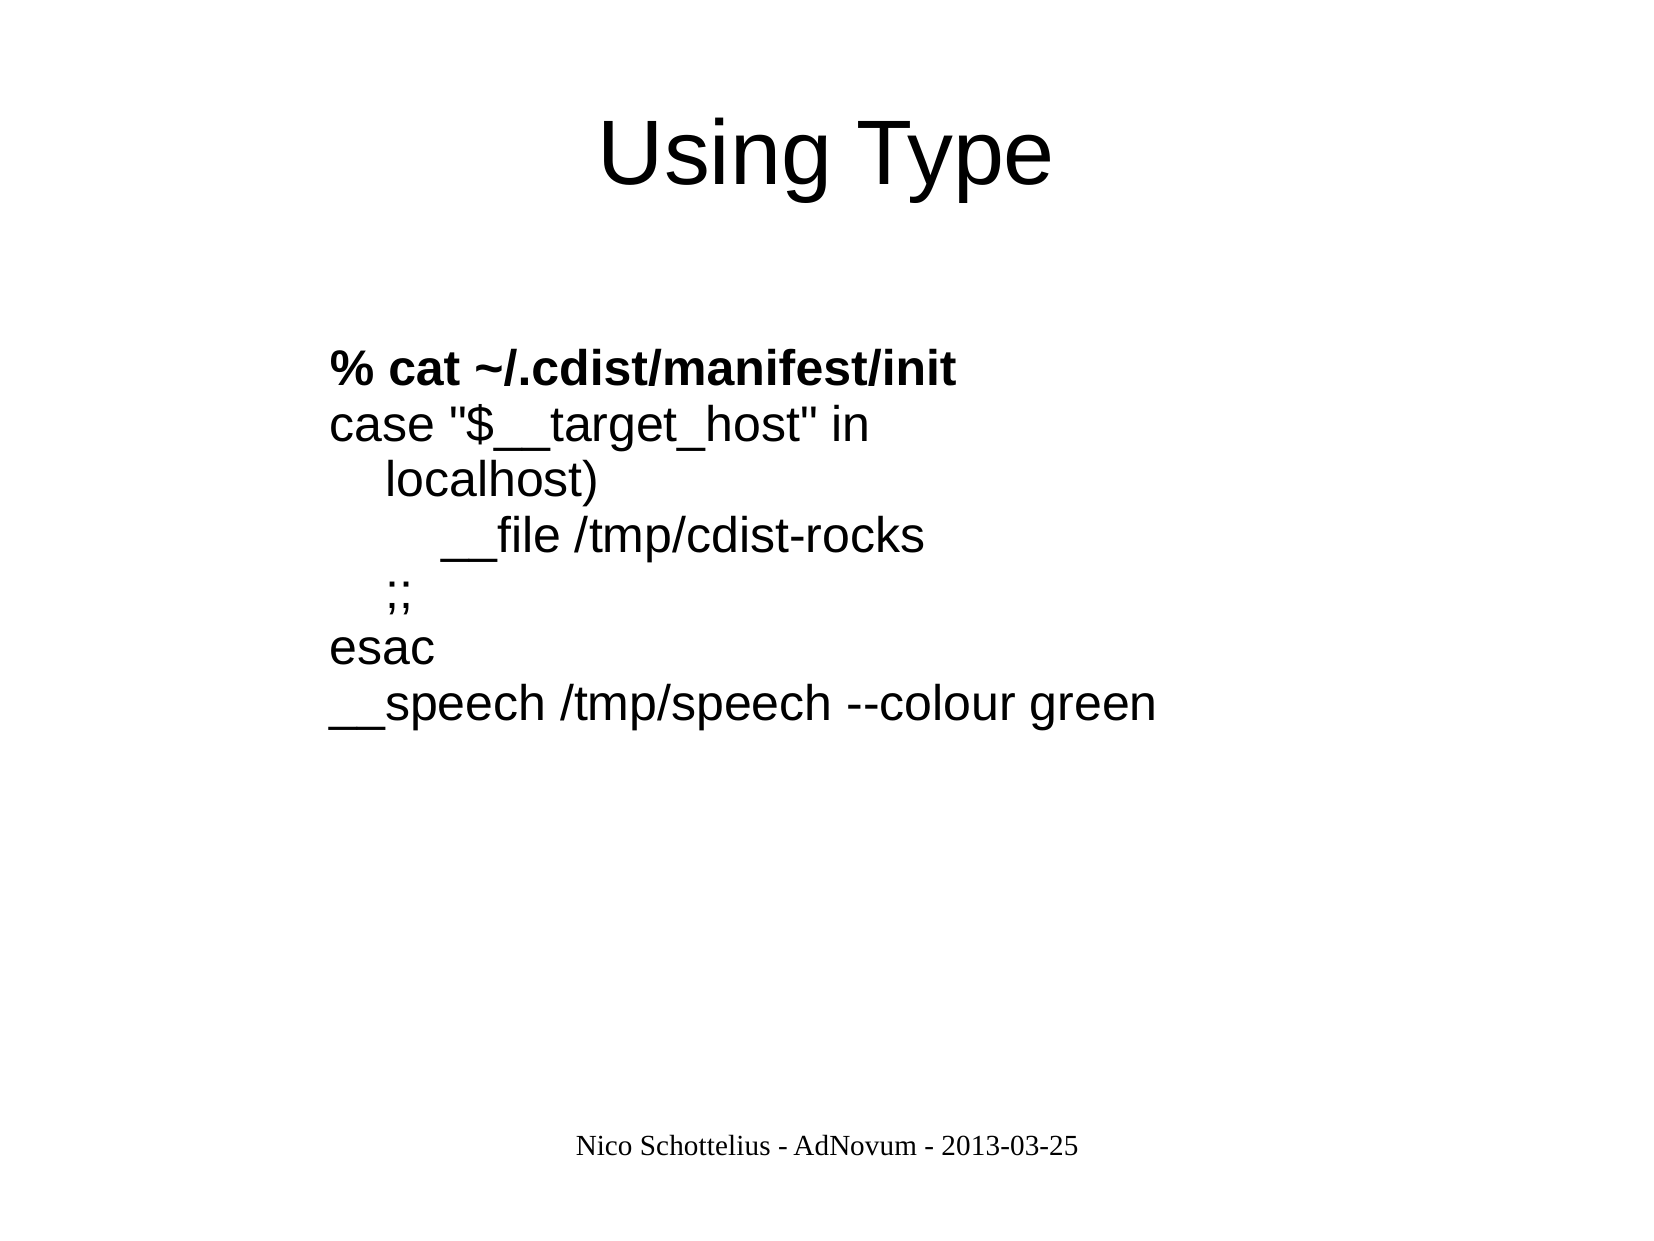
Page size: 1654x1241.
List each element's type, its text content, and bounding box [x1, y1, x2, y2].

title Using Type [82, 49, 1571, 257]
text_box % cat ~/.cdist/manifest/init case "$__target_host" in localhost) __file /tmp/cdist-rocks ;; esac __speech /tmp/speech --colour green [315, 332, 1441, 1066]
